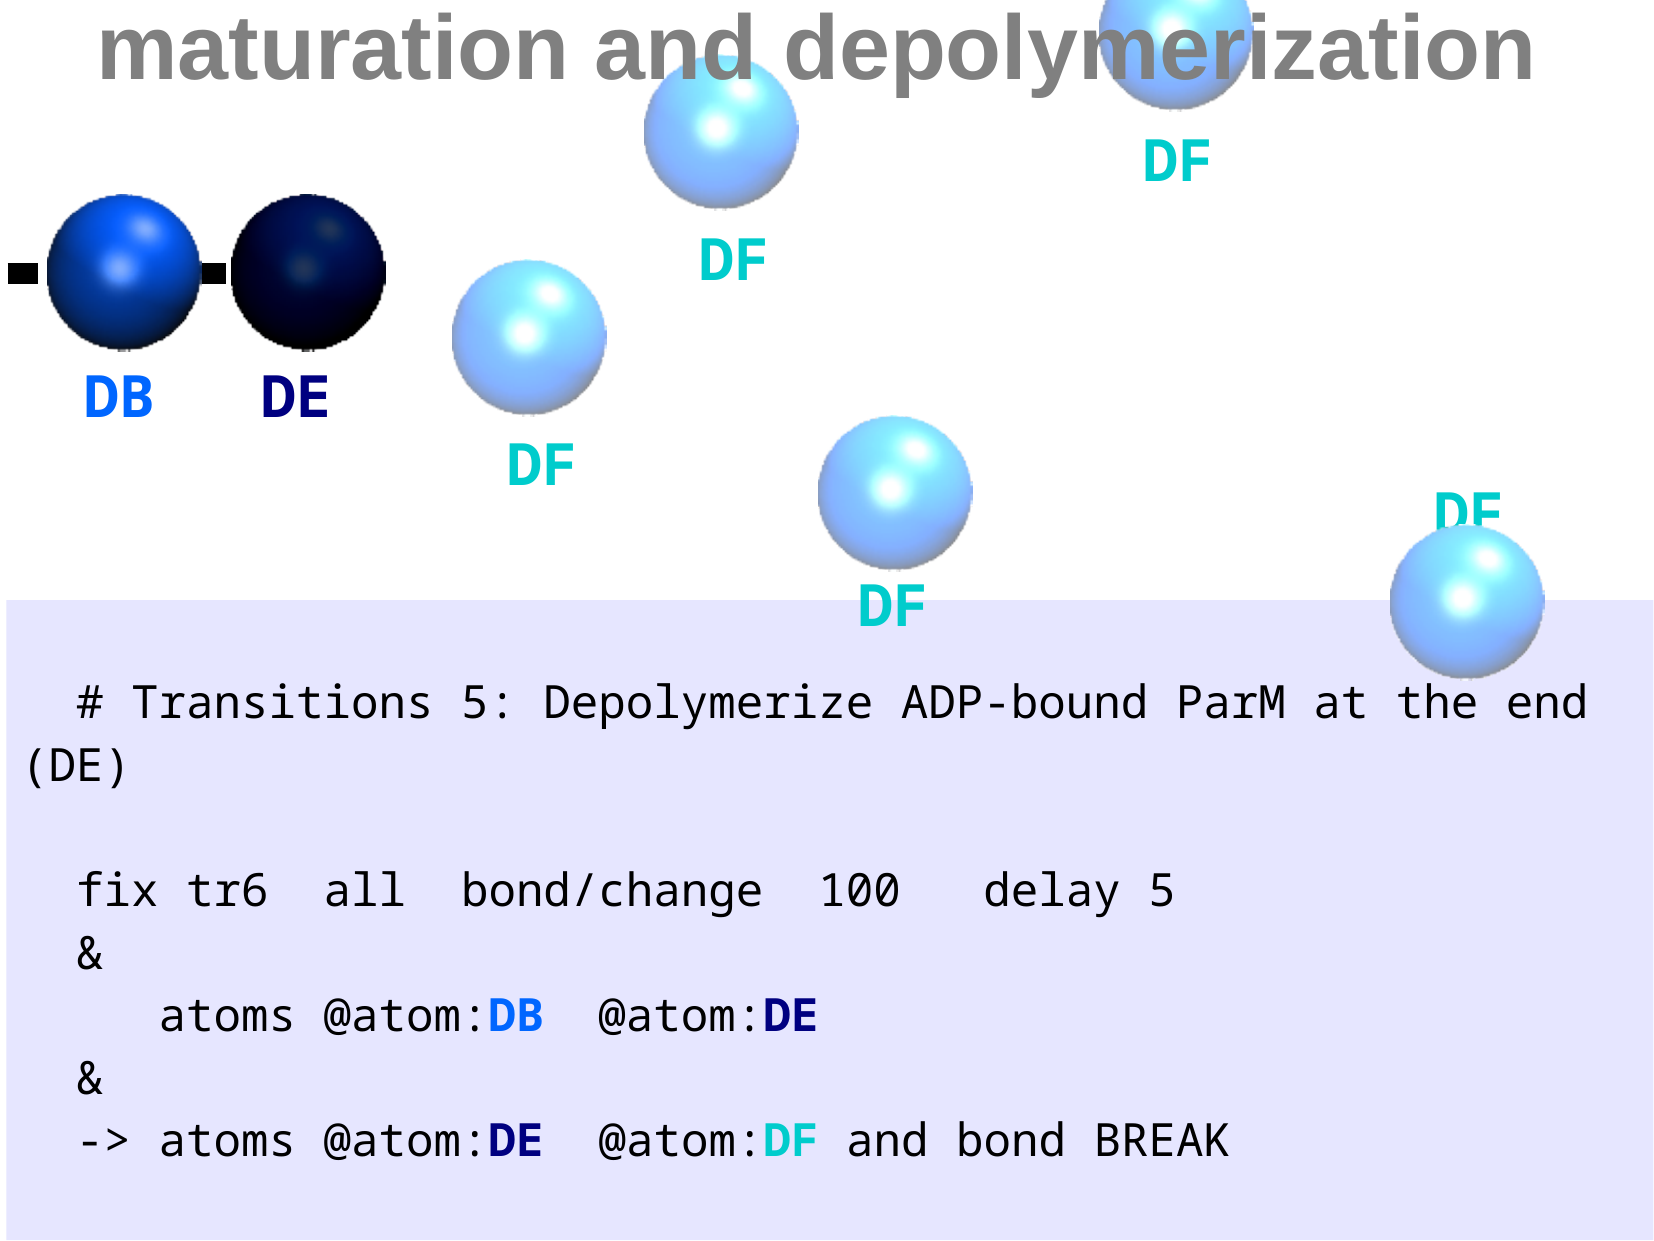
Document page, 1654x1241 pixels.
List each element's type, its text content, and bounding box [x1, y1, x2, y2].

text_box DF [629, 210, 840, 284]
text_box DB [14, 347, 225, 421]
picture [47, 194, 202, 347]
text_box DF [1073, 140, 1284, 185]
picture [452, 259, 607, 416]
picture [231, 194, 386, 347]
text_box DF [1365, 465, 1576, 539]
picture [644, 140, 799, 210]
picture [818, 415, 973, 556]
text_box DF [788, 556, 999, 630]
text_box # Transitions 5: Depolymerize ADP-bound ParM at the end (DE) fix tr6 all bond/change 100 delay 5 & atoms @atom:DB @atom:DE & -> atoms @atom:DE @atom:DF and bond BREAK [6, 600, 1654, 1241]
text_box maturation and depolymerization [0, 0, 1635, 140]
picture [1390, 524, 1545, 681]
text_box DE [225, 347, 402, 421]
text_box DF [437, 416, 648, 490]
